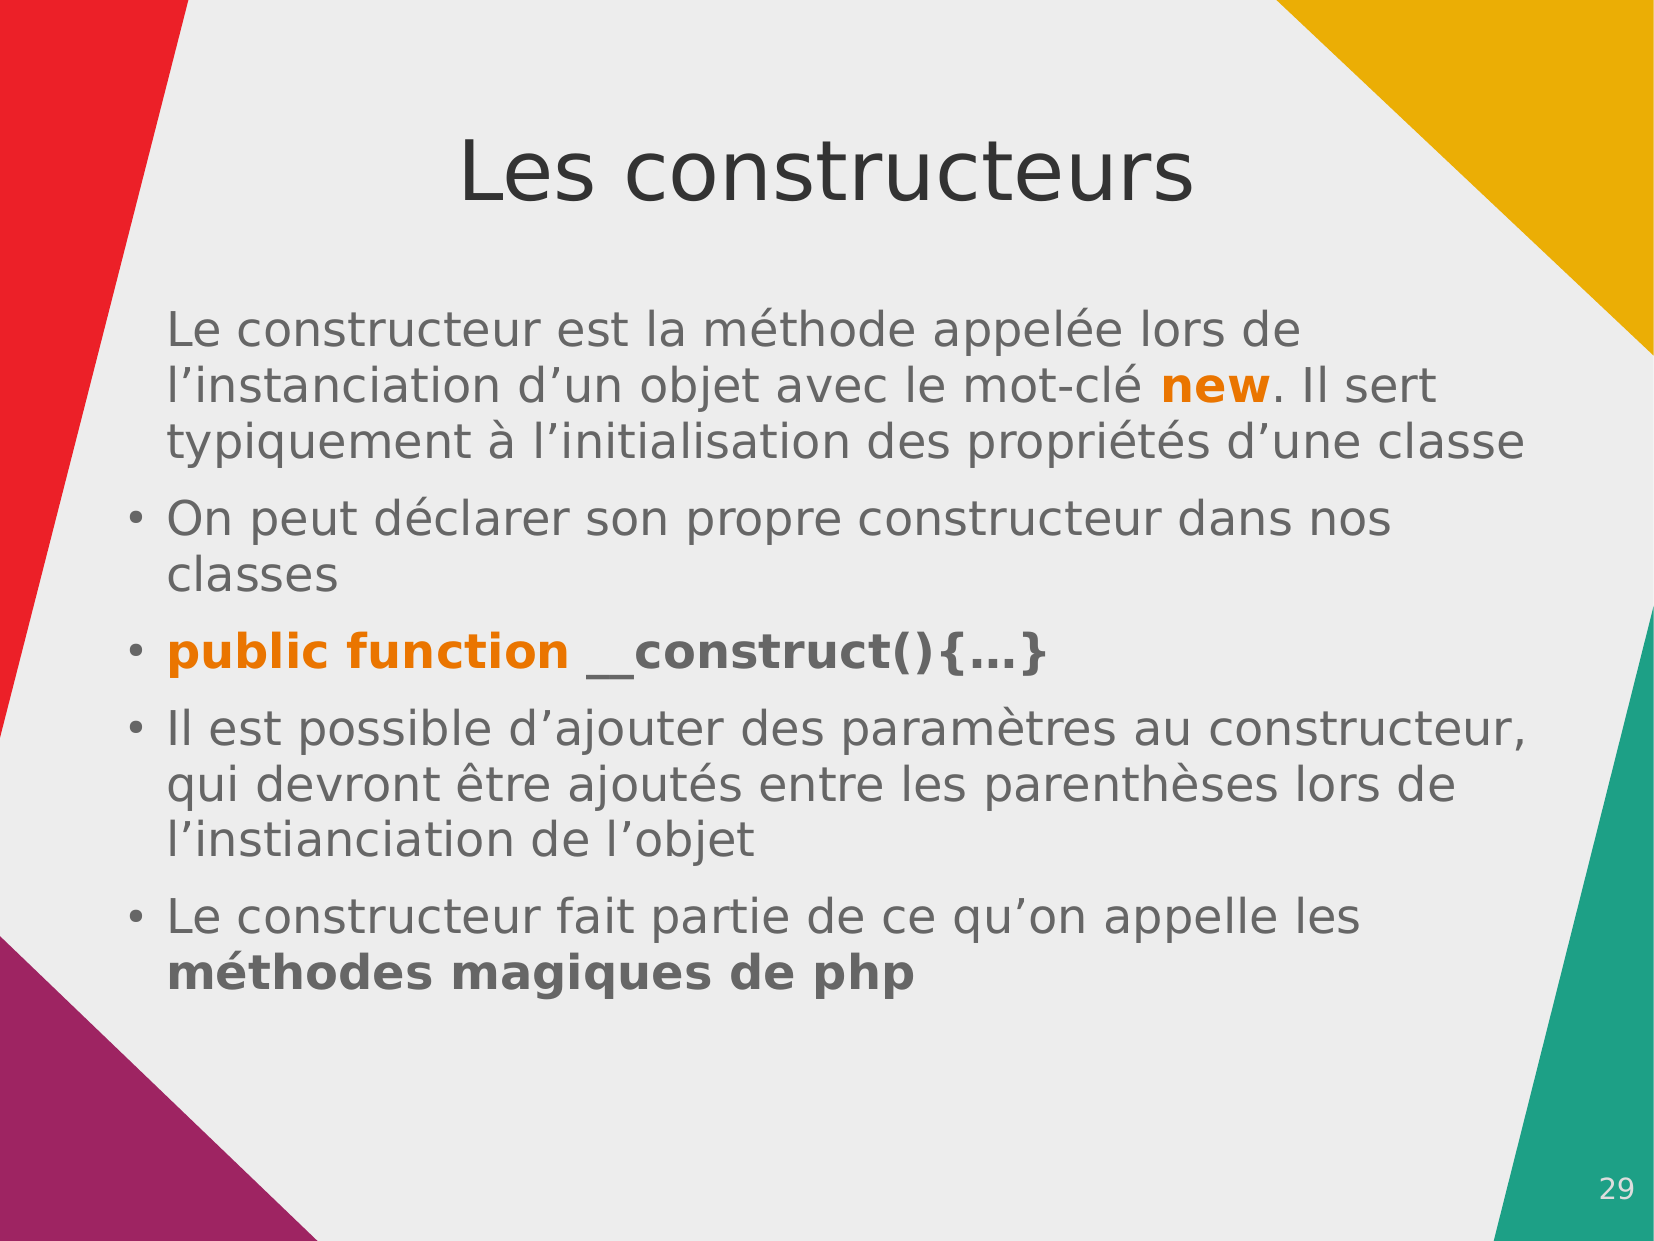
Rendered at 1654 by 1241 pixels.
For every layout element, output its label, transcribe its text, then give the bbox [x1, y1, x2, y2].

list Le constructeur est la méthode appelée lors de l’instanciation d’un objet avec le mot-clé new. Il sert typiquement à l’initialisation des propriétés d’une classe On peut déclarer son propre constructeur dans nos classes public function __construct(){…} Il est possible d’ajouter des paramètres au constructeur, qui devront être ajoutés entre les parenthèses lors de l’instianciation de l’objet Le constructeur fait partie de ce qu’on appelle les méthodes magiques de php [114, 302, 1539, 1033]
title Les constructeurs [114, 73, 1539, 271]
